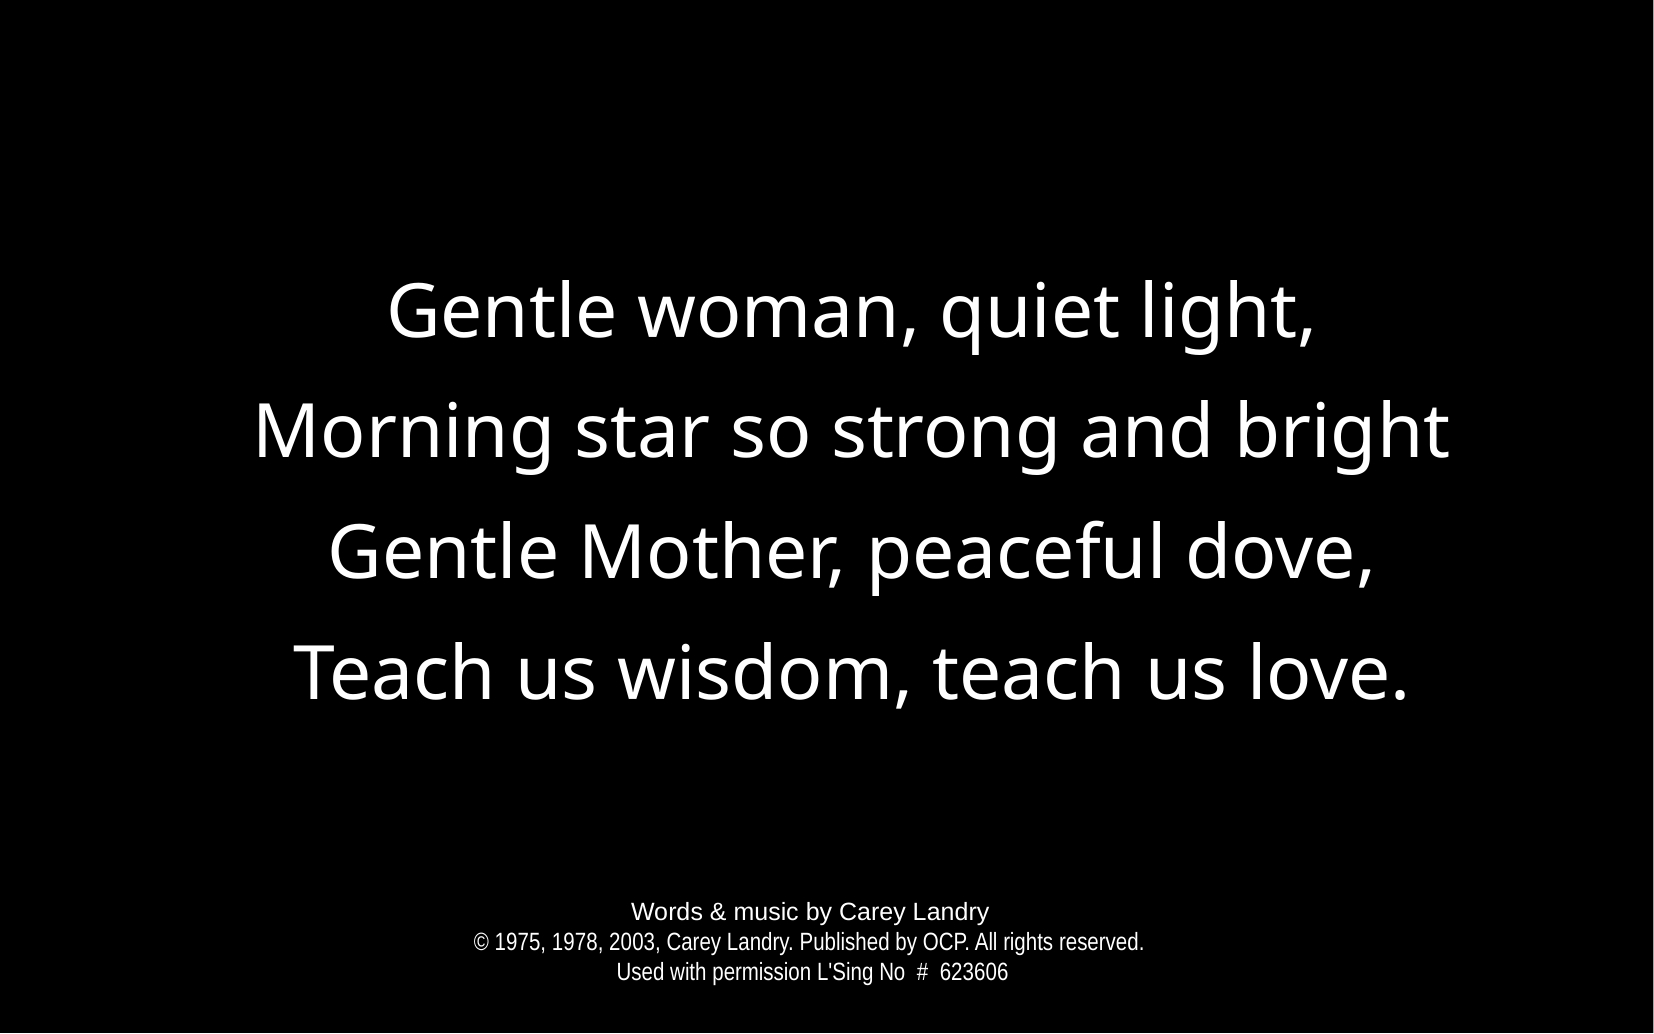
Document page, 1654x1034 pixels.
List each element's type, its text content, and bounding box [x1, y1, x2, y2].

list Gentle woman, quiet light, Morning star so strong and bright Gentle Mother, peaceful dove, Teach us wisdom, teach us love. [0, 255, 1653, 855]
text_box Words & music by Carey Landry © 1975, 1978, 2003, Carey Landry. Published by OCP. All rights reserved. Used with permission L'Sing No # 623606 [439, 887, 1181, 993]
